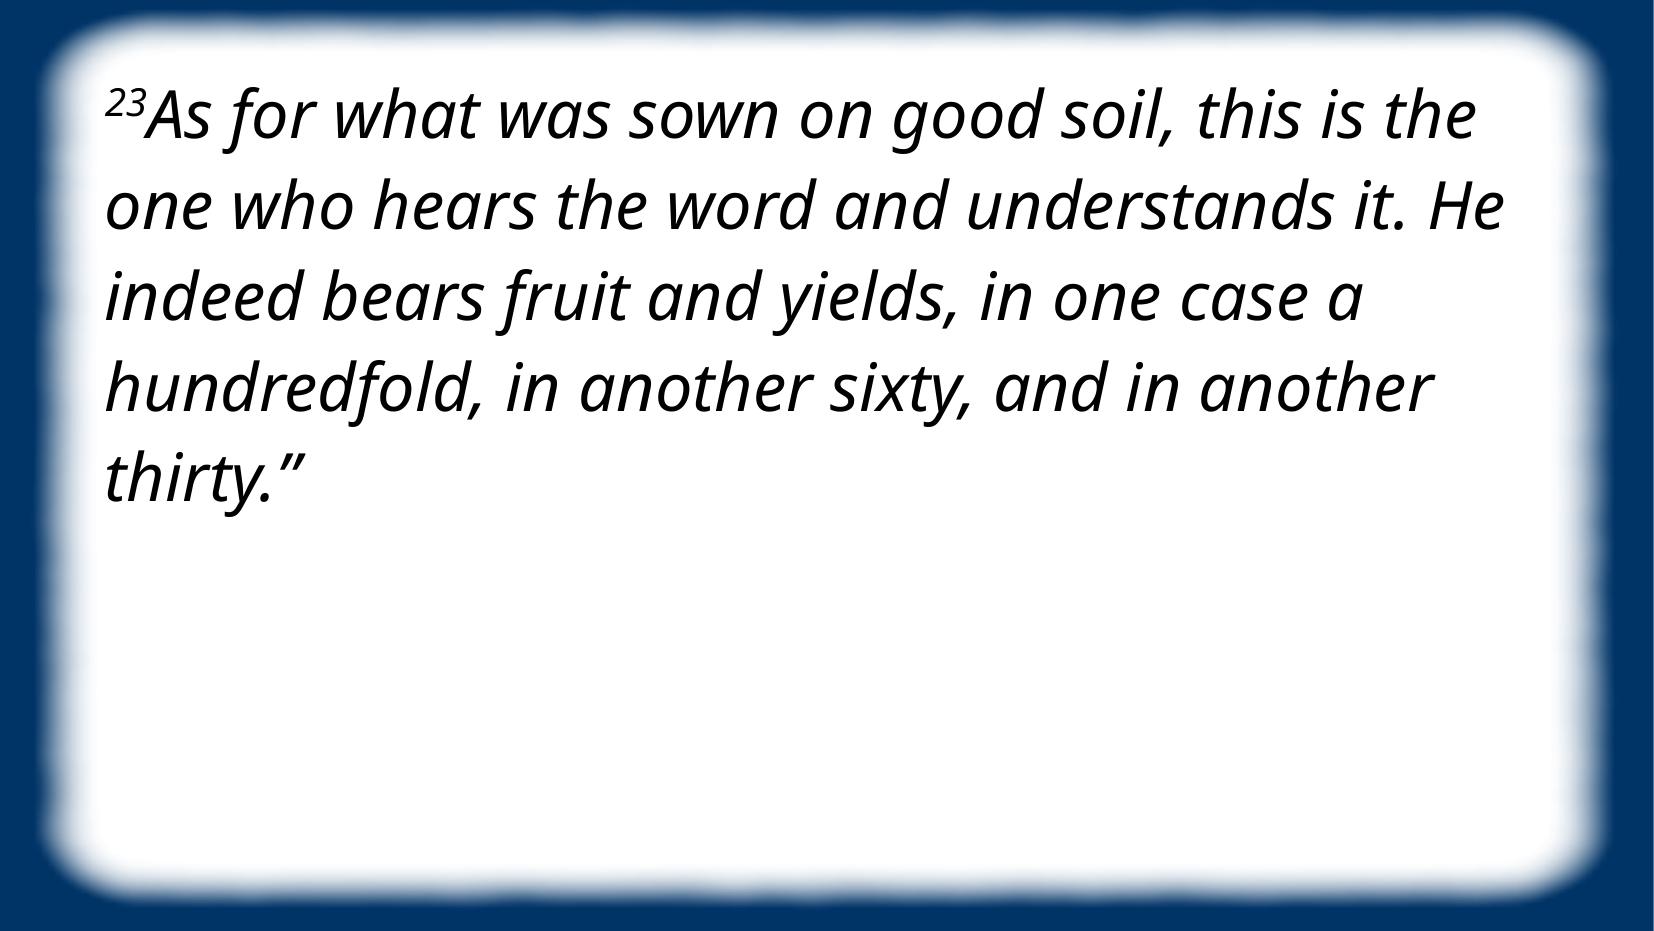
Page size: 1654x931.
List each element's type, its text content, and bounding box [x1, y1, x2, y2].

text_box 23As for what was sown on good soil, this is the one who hears the word and understands it. He indeed bears fruit and yields, in one case a hundredfold, in another sixty, and in another thirty.” [90, 60, 1546, 541]
picture [0, 0, 1654, 931]
